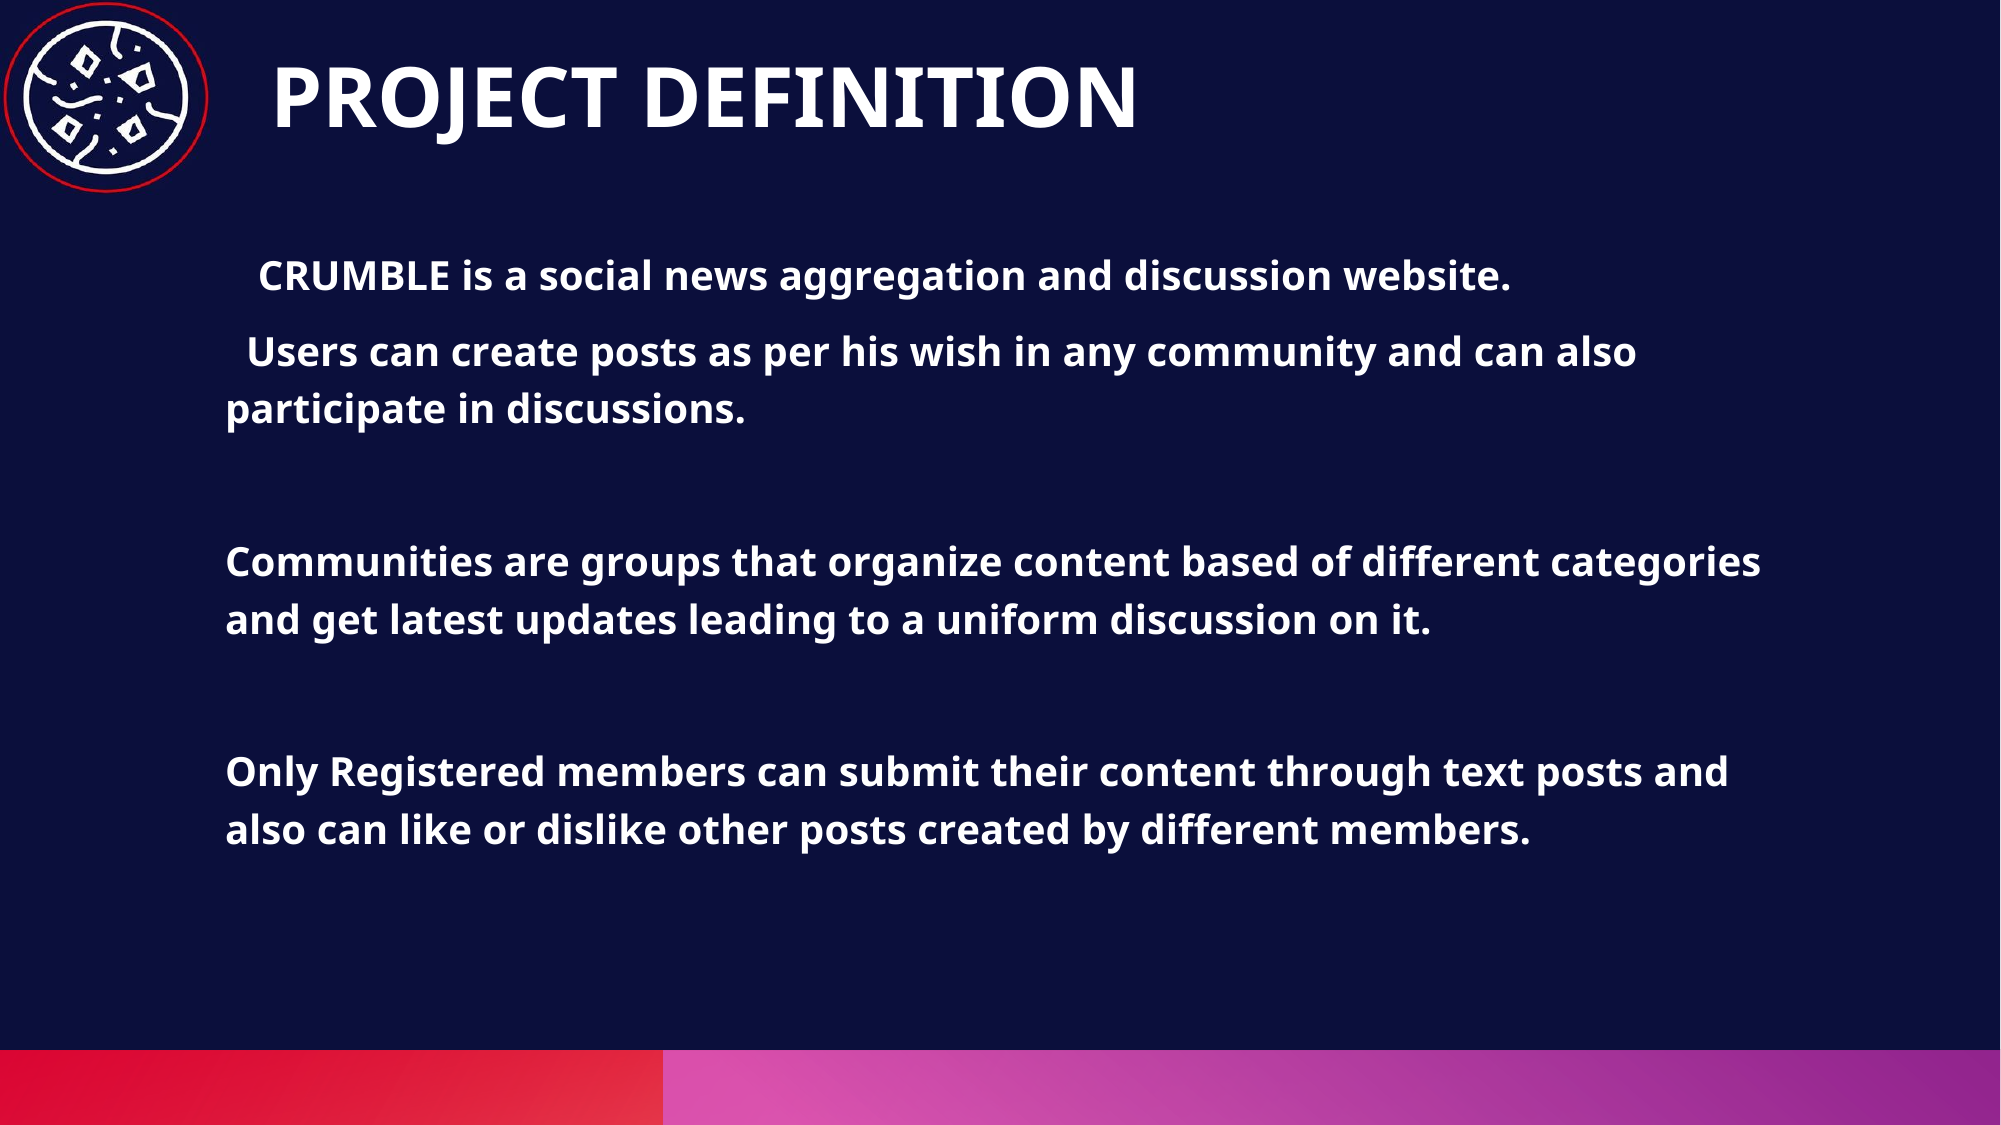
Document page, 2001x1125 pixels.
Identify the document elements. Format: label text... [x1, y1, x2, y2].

title PROJECT DEFINITION [270, 0, 1821, 145]
picture [0, 0, 2001, 1125]
list CRUMBLE is a social news aggregation and discussion website. Users can create posts as per his wish in any community and can also participate in discussions. Communities are groups that organize content based of different categories and get latest updates leading to a uniform discussion on it. Only Registered members can submit their content through text posts and also can like or dislike other posts created by different members. [225, 239, 1776, 866]
